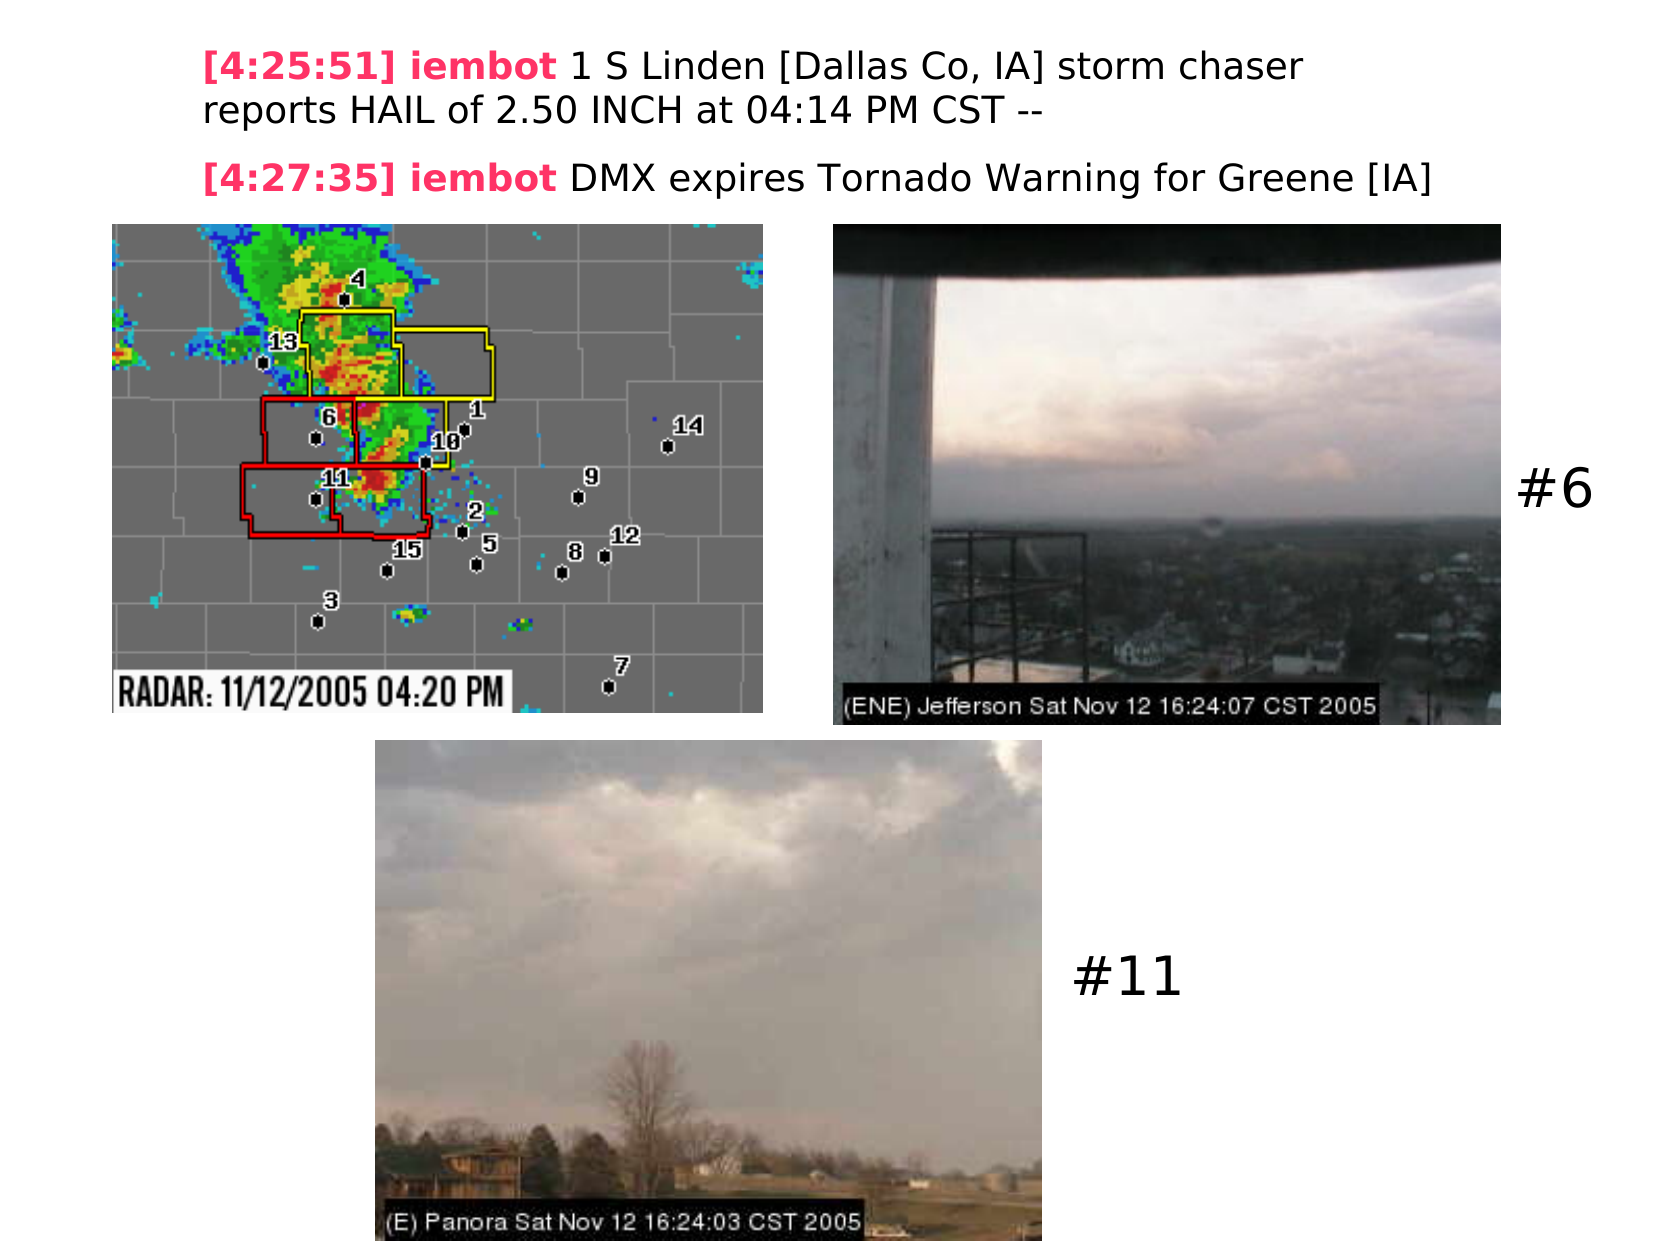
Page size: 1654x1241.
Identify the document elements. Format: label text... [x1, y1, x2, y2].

text_box [4:25:51] iembot 1 S Linden [Dallas Co, IA] storm chaser reports HAIL of 2.50 INCH at 04:14 PM CST -- [4:27:35] iembot DMX expires Tornado Warning for Greene [IA] [187, 37, 1463, 208]
picture [112, 224, 763, 713]
text_box #11 [1055, 937, 1200, 1016]
text_box #6 [1500, 450, 1610, 528]
picture [375, 740, 1042, 1241]
picture [833, 224, 1501, 725]
